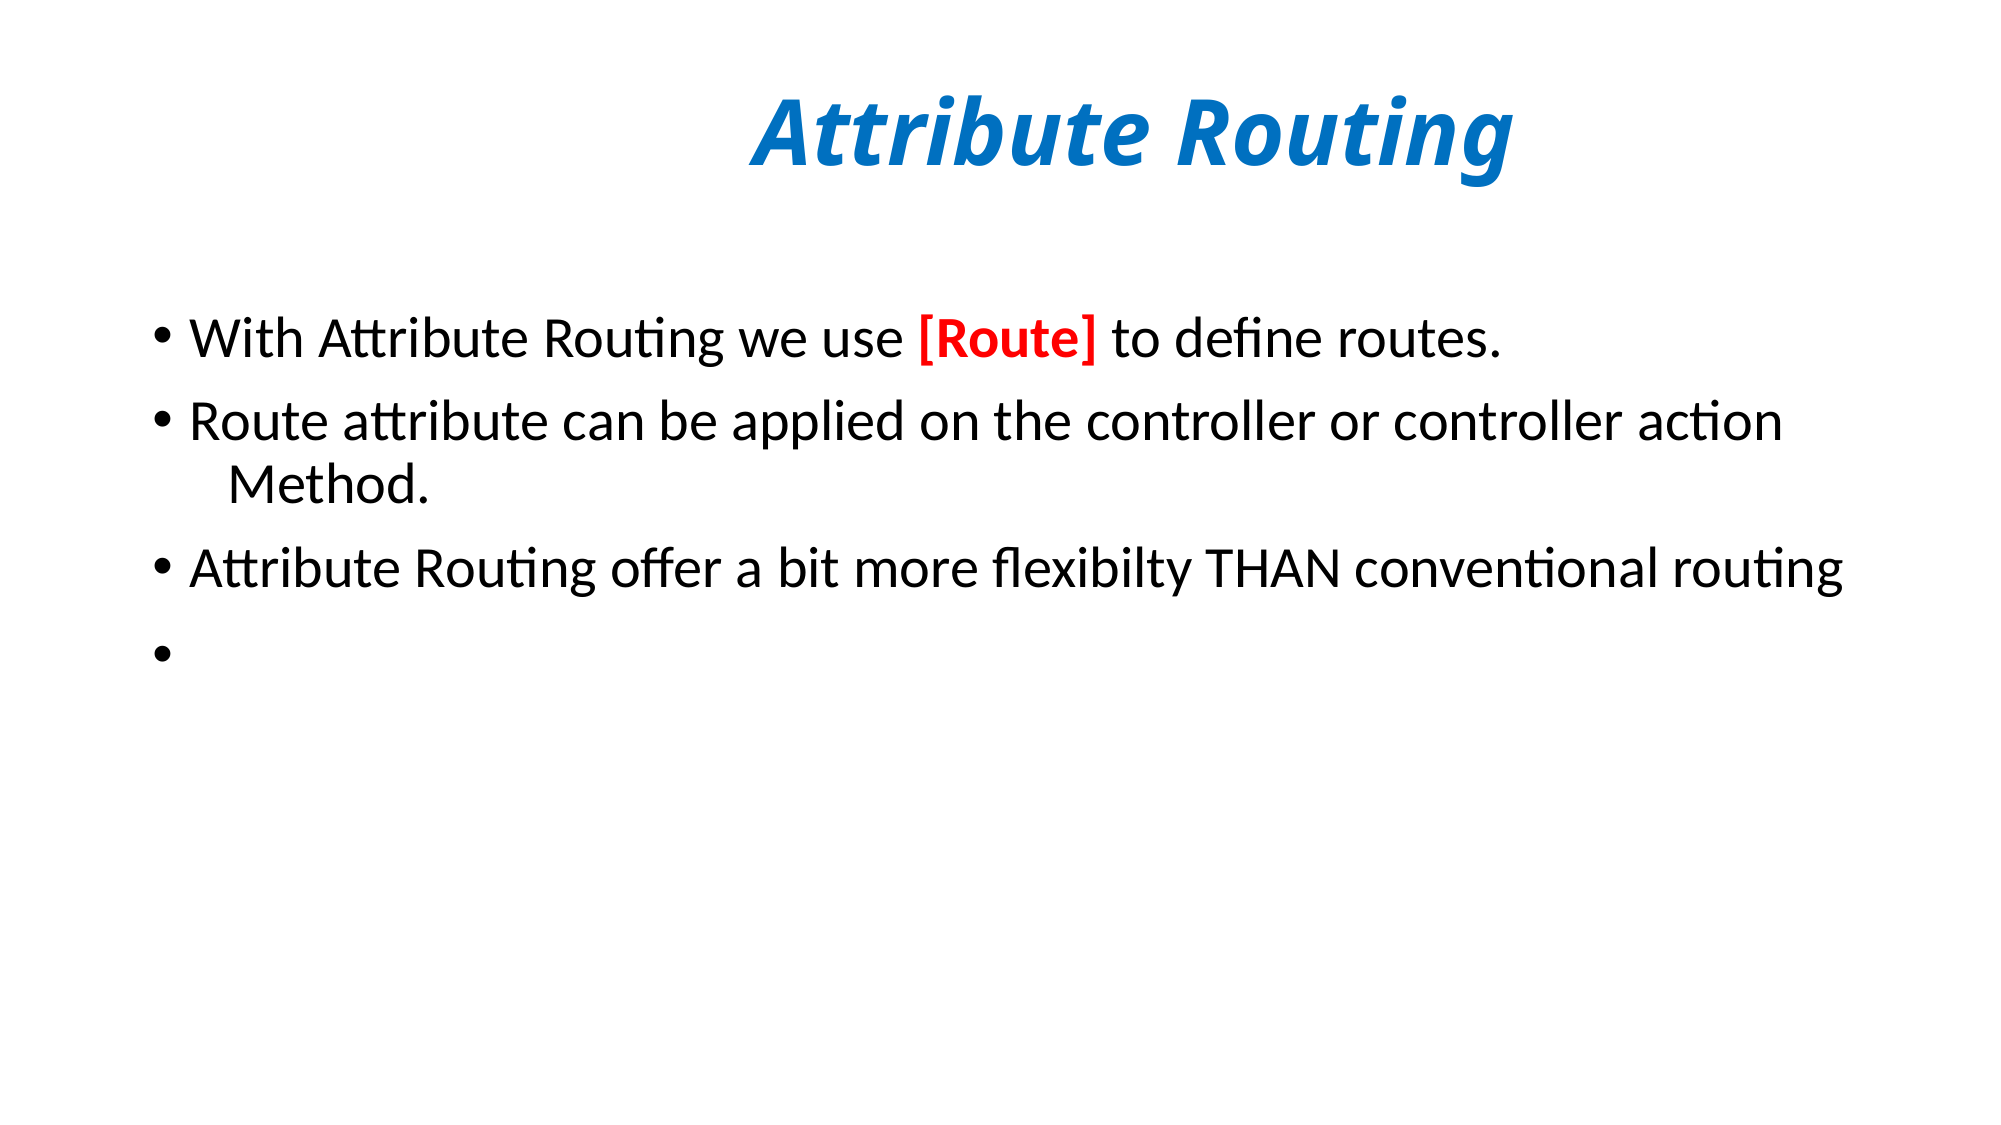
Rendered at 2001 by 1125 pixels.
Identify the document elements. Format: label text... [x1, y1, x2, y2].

title Attribute Routing [531, 78, 1740, 194]
list With Attribute Routing we use [Route] to define routes. Route attribute can be applied on the controller or controller action Method. Attribute Routing offer a bit more flexibilty THAN conventional routing [137, 299, 1863, 1014]
